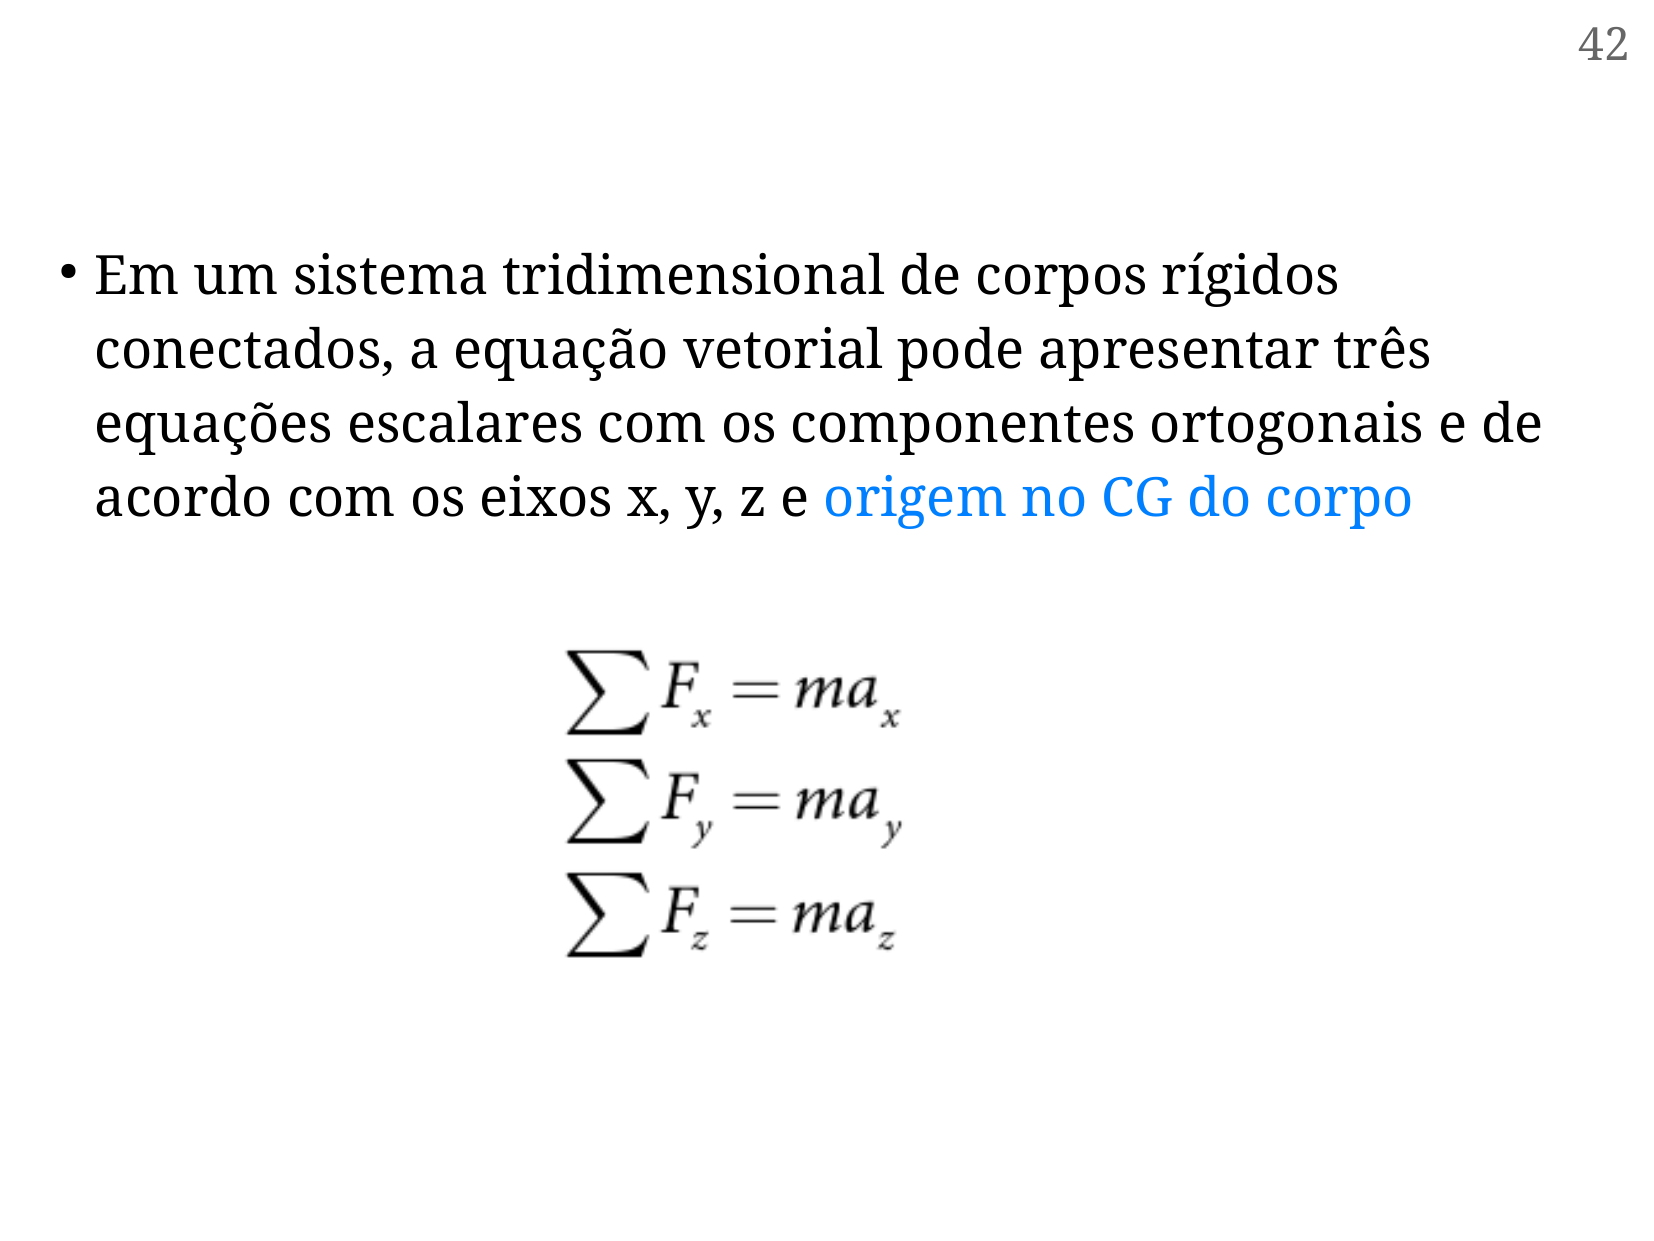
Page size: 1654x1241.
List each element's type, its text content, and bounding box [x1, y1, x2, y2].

list Em um sistema tridimensional de corpos rígidos conectados, a equação vetorial pode apresentar três equações escalares com os componentes ortogonais e de acordo com os eixos x, y, z e origem no CG do corpo [59, 236, 1595, 1211]
picture [561, 639, 924, 975]
